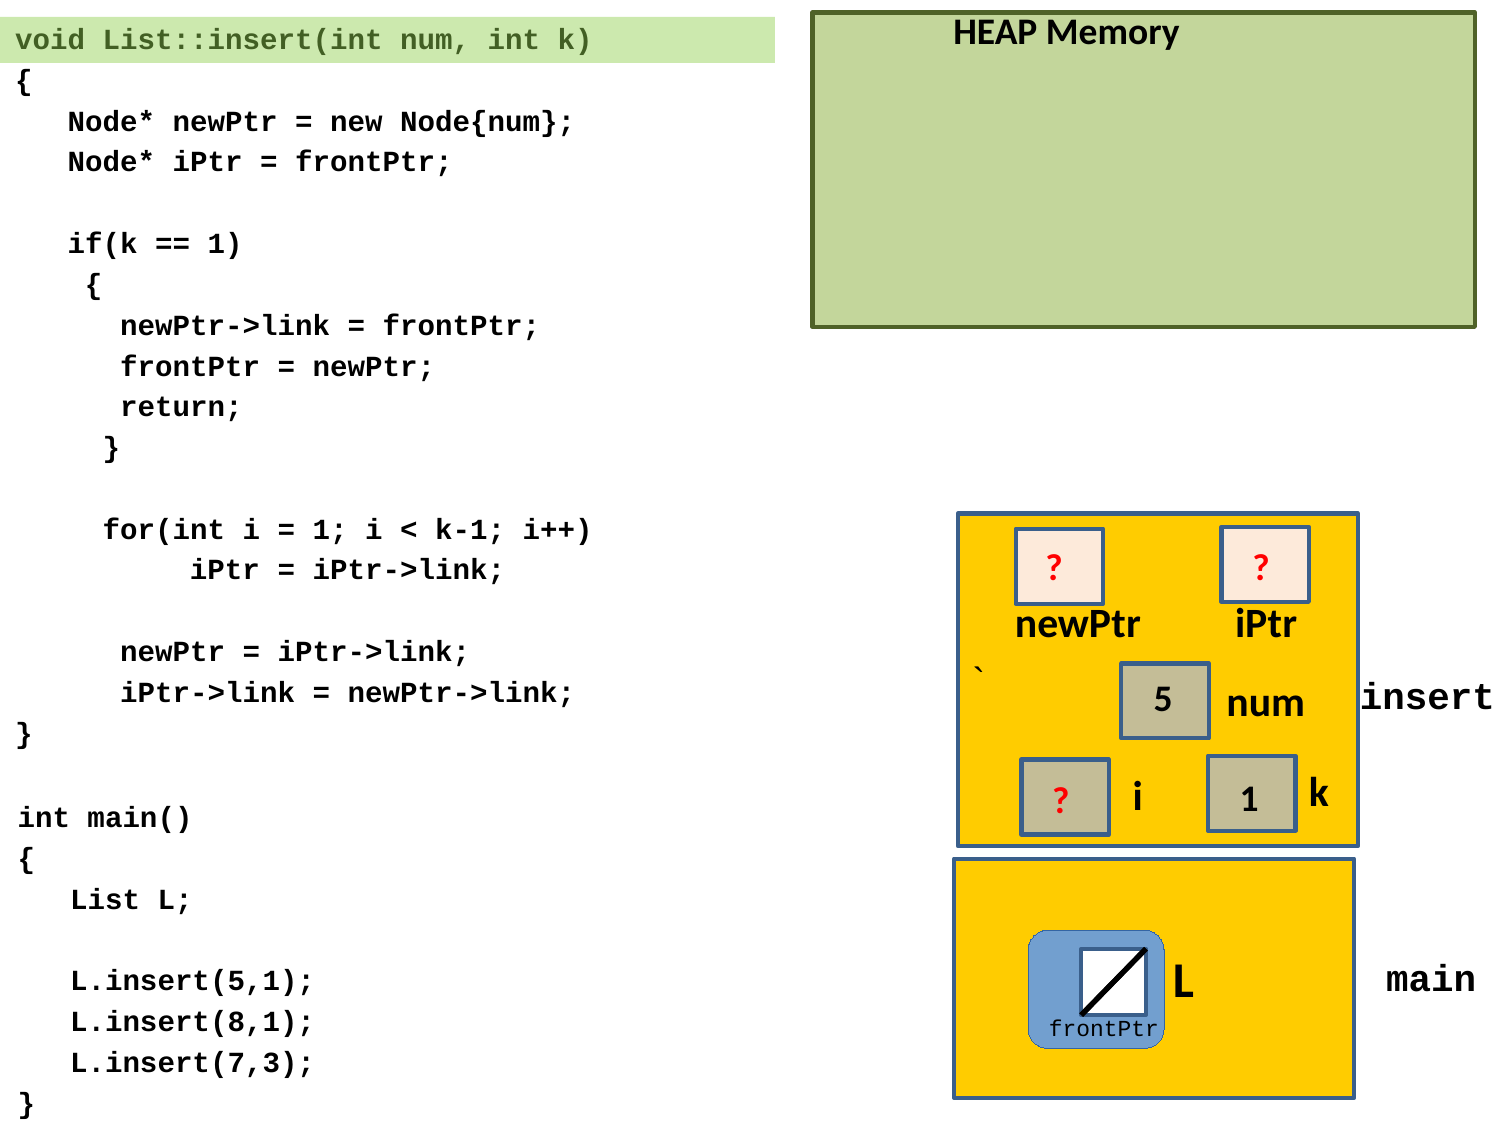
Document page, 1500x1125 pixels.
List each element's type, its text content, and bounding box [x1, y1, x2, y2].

text_box k [1293, 757, 1344, 823]
text_box iPtr [1220, 588, 1312, 654]
text_box ? [1037, 768, 1113, 829]
text_box L [1158, 940, 1210, 1016]
text_box 1 [1224, 766, 1300, 827]
text_box [954, 858, 1355, 1098]
text_box HEAP Memory [938, 0, 1195, 60]
text_box frontPtr [1034, 1006, 1174, 1049]
text_box num [1211, 667, 1321, 733]
text_box [825, 12, 1475, 327]
text_box int main() { List L; L.insert(5,1); L.insert(8,1); L.insert(7,3); } [2, 790, 730, 1122]
text_box newPtr [1000, 588, 1156, 654]
text_box [1221, 526, 1309, 588]
text_box [1121, 663, 1209, 739]
text_box ? [1030, 535, 1106, 596]
text_box 5 [1138, 666, 1214, 727]
subtitle void List::insert(int num, int k) { Node* newPtr = new Node{num}; Node* iPtr = frontPtr; if(k == 1) { newPtr->link = frontPtr; frontPtr = newPtr; return; } for(int i = 1; i < k-1; i++) iPtr = iPtr->link; newPtr = iPtr->link; iPtr->link = newPtr->link; } [0, 12, 825, 1053]
text_box [1021, 759, 1109, 835]
text_box i [1117, 761, 1158, 827]
text_box main [1371, 947, 1492, 1007]
text_box [1015, 528, 1104, 588]
text_box [0, 16, 775, 63]
text_box insert [1345, 664, 1500, 770]
text_box ` [957, 513, 1358, 847]
text_box ? [1237, 535, 1313, 596]
text_box [1207, 755, 1296, 831]
